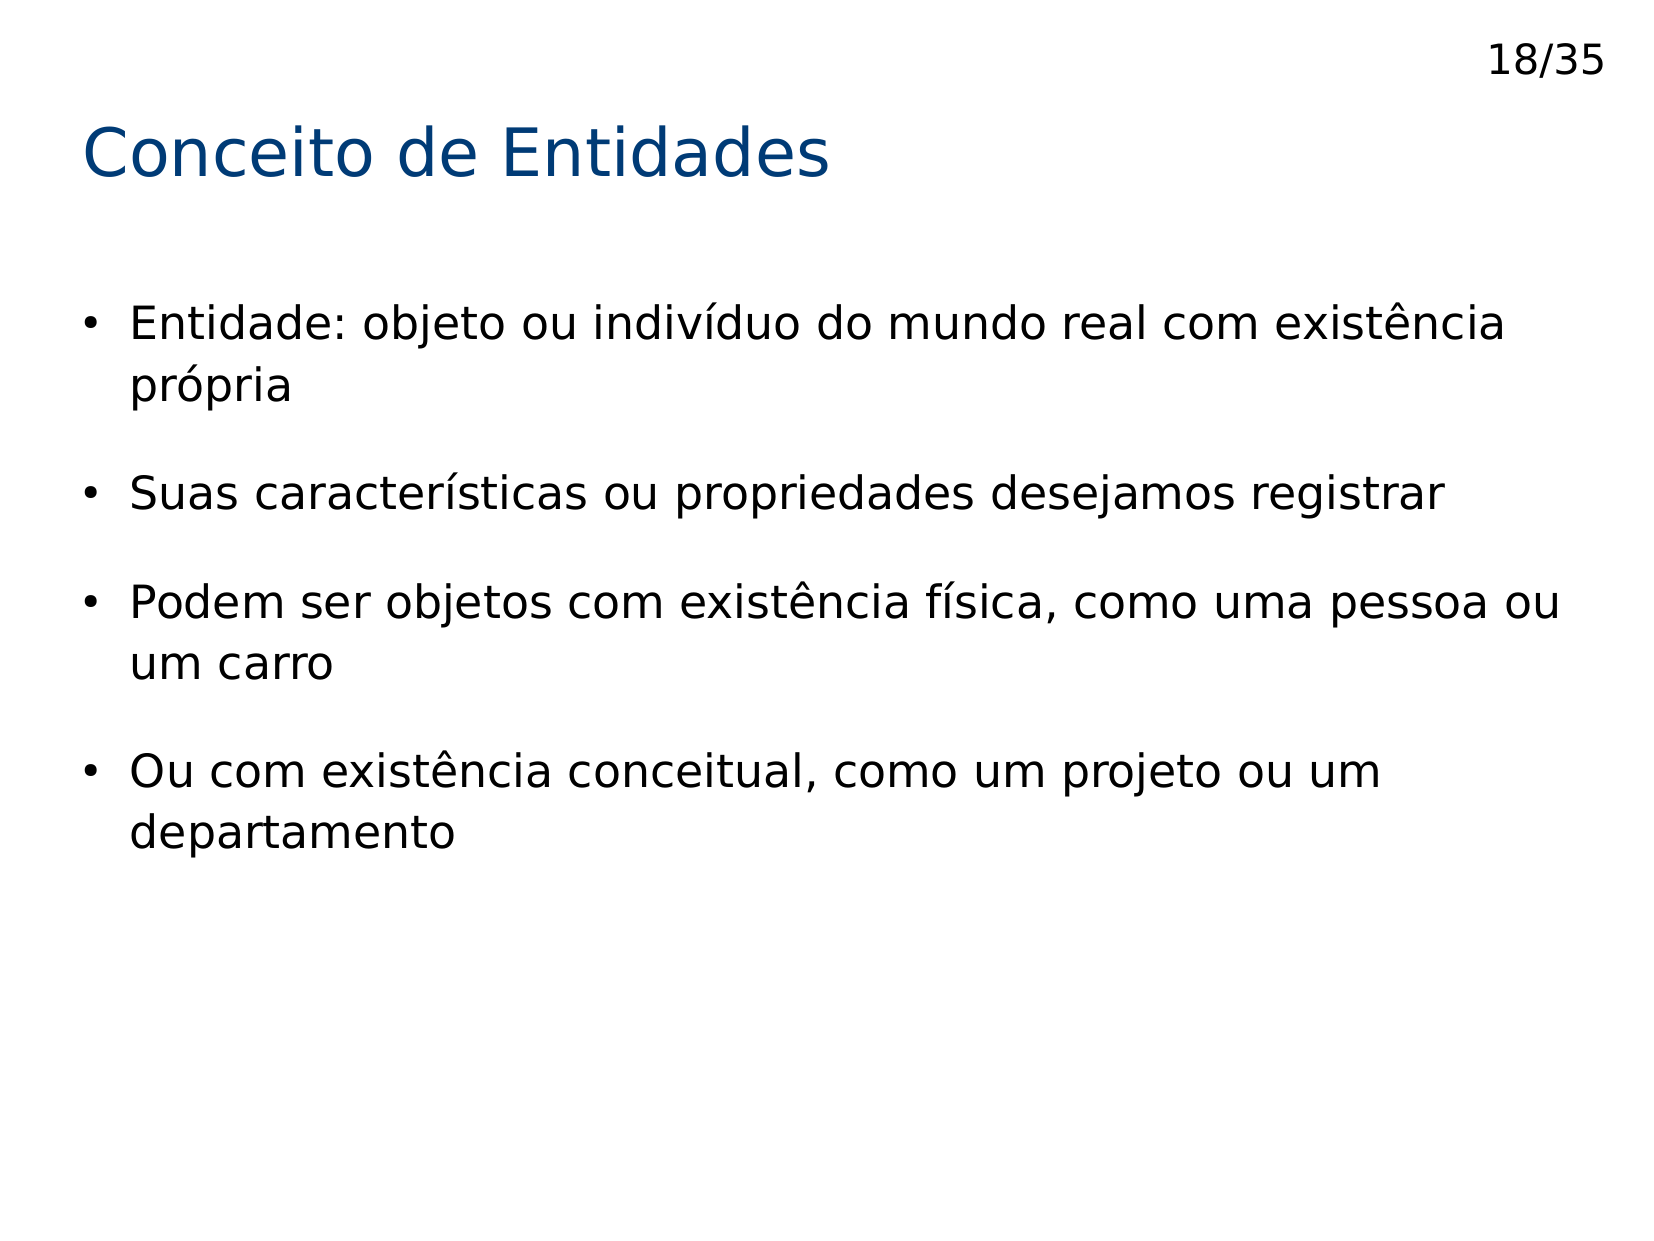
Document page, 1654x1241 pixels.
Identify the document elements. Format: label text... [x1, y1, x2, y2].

list Entidade: objeto ou indivíduo do mundo real com existência própria Suas características ou propriedades desejamos registrar Podem ser objetos com existência física, como uma pessoa ou um carro Ou com existência conceitual, como um projeto ou um departamento [82, 289, 1571, 1108]
title Conceito de Entidades [82, 82, 1571, 224]
